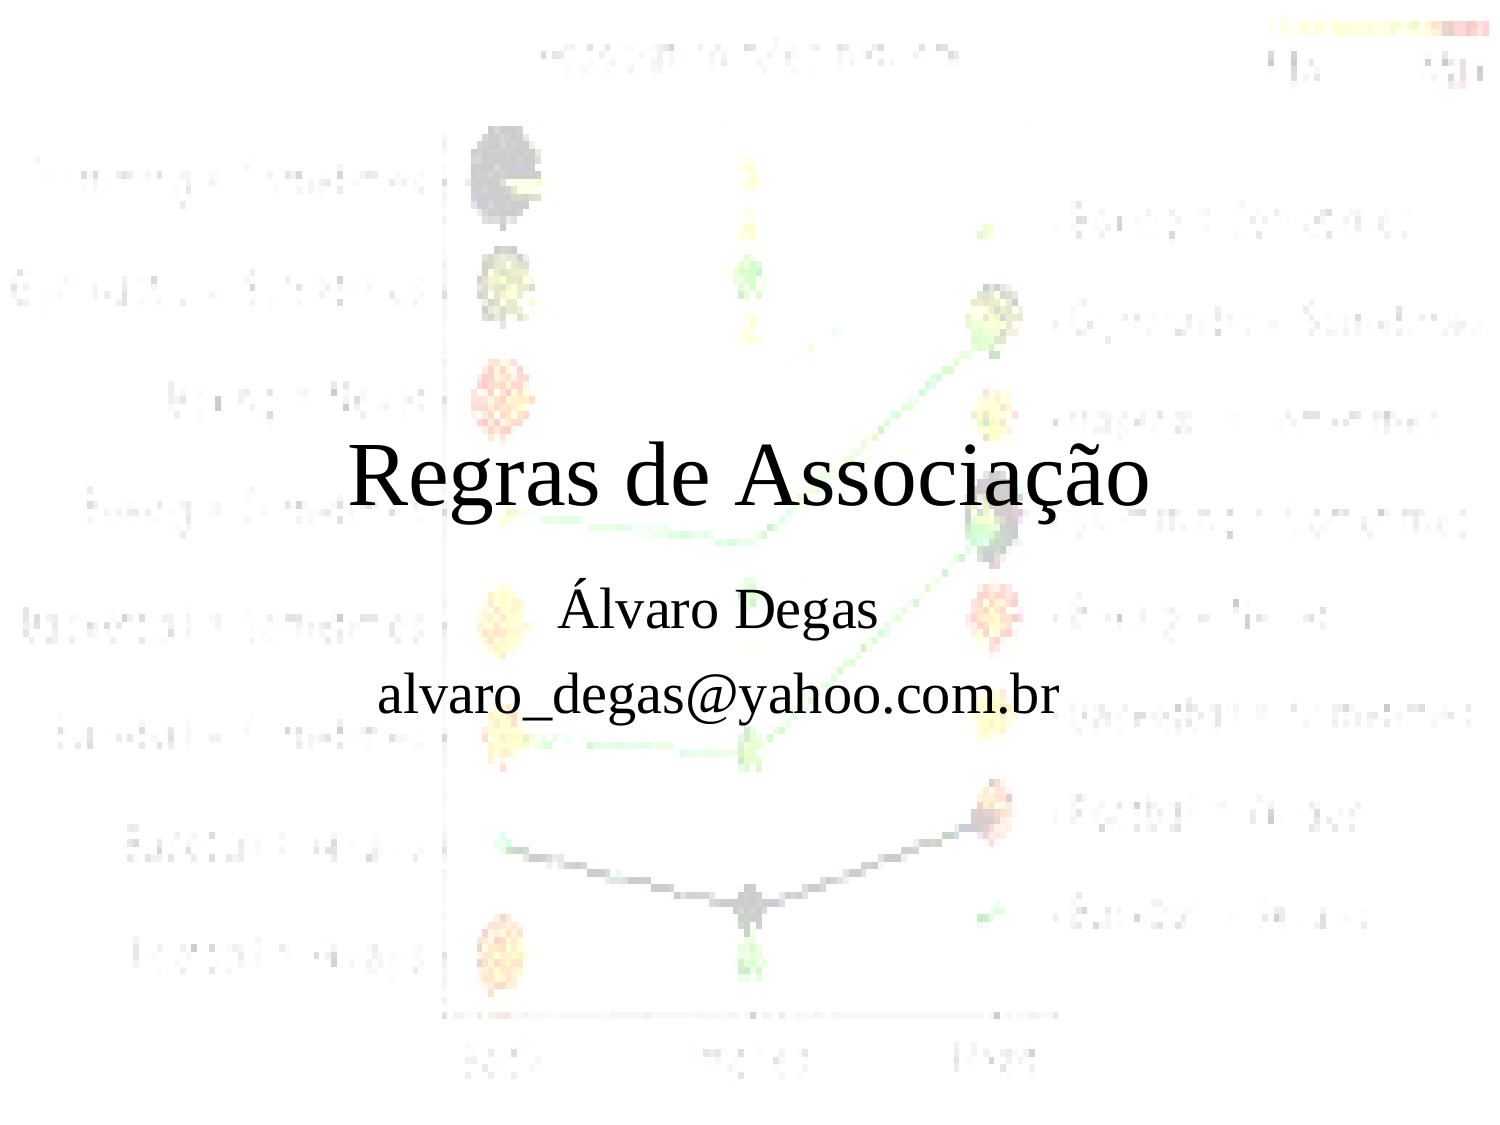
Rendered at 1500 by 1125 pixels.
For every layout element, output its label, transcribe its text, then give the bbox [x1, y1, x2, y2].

subtitle Álvaro Degas alvaro_degas@yahoo.com.br [249, 562, 1188, 862]
title Regras de Associação [112, 374, 1388, 563]
